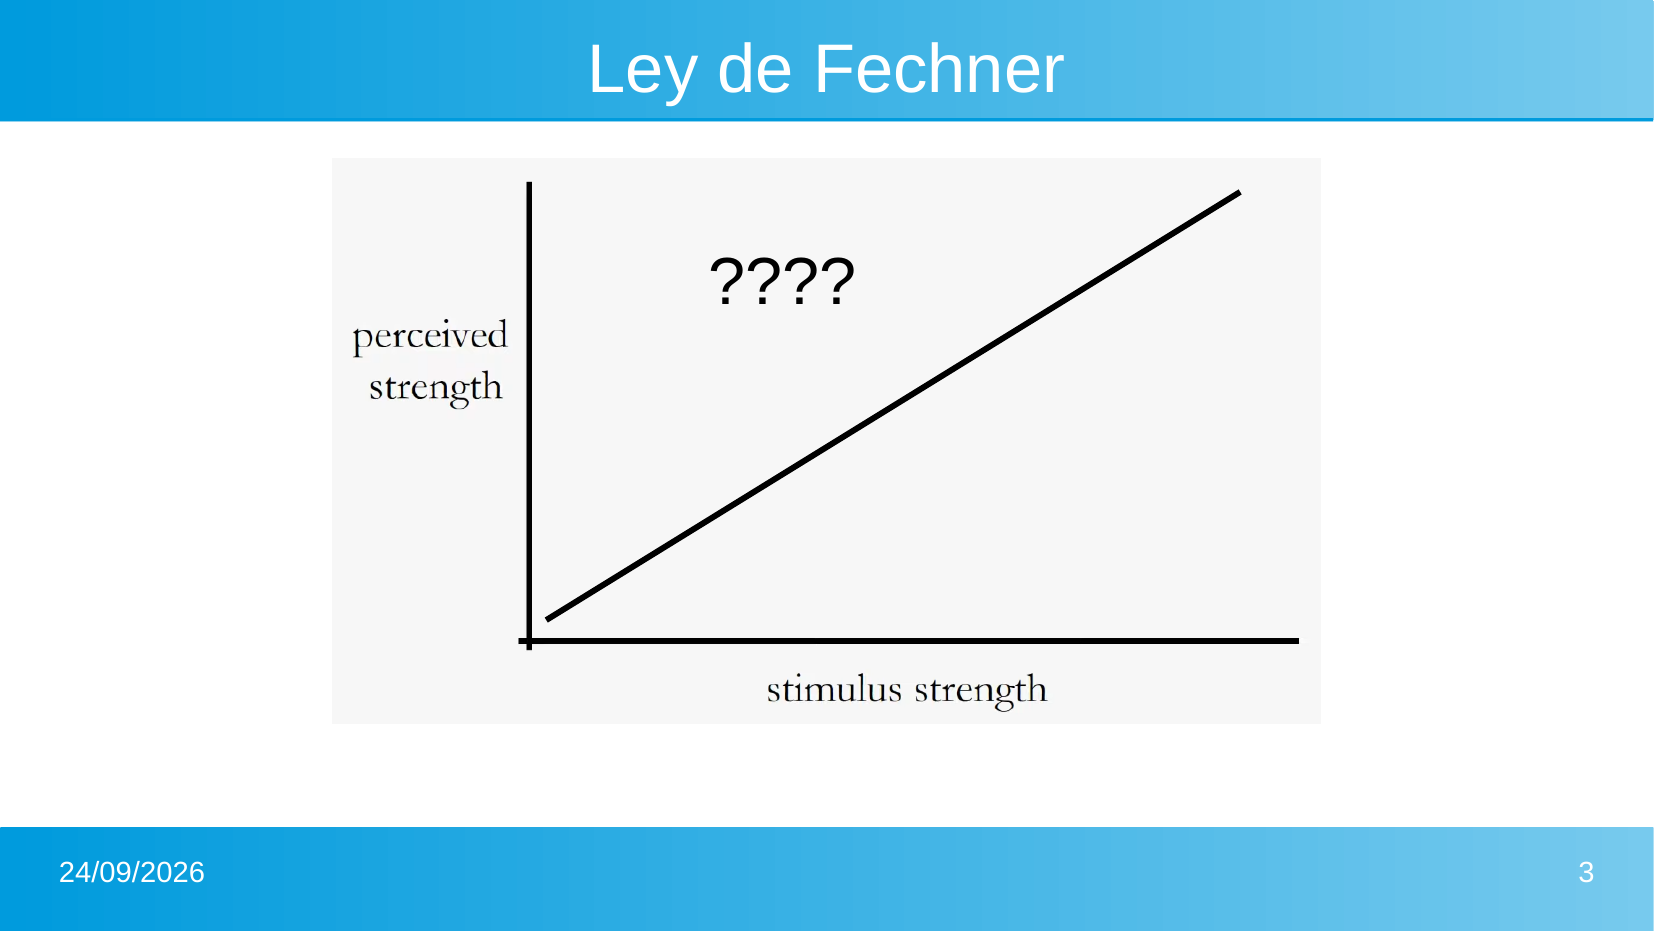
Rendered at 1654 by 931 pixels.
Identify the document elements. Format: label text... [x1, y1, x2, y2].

title Ley de Fechner [59, 29, 1595, 108]
text_box [553, 215, 1211, 621]
text_box ???? [693, 236, 872, 326]
picture [332, 158, 1321, 724]
text_box [546, 206, 1210, 616]
